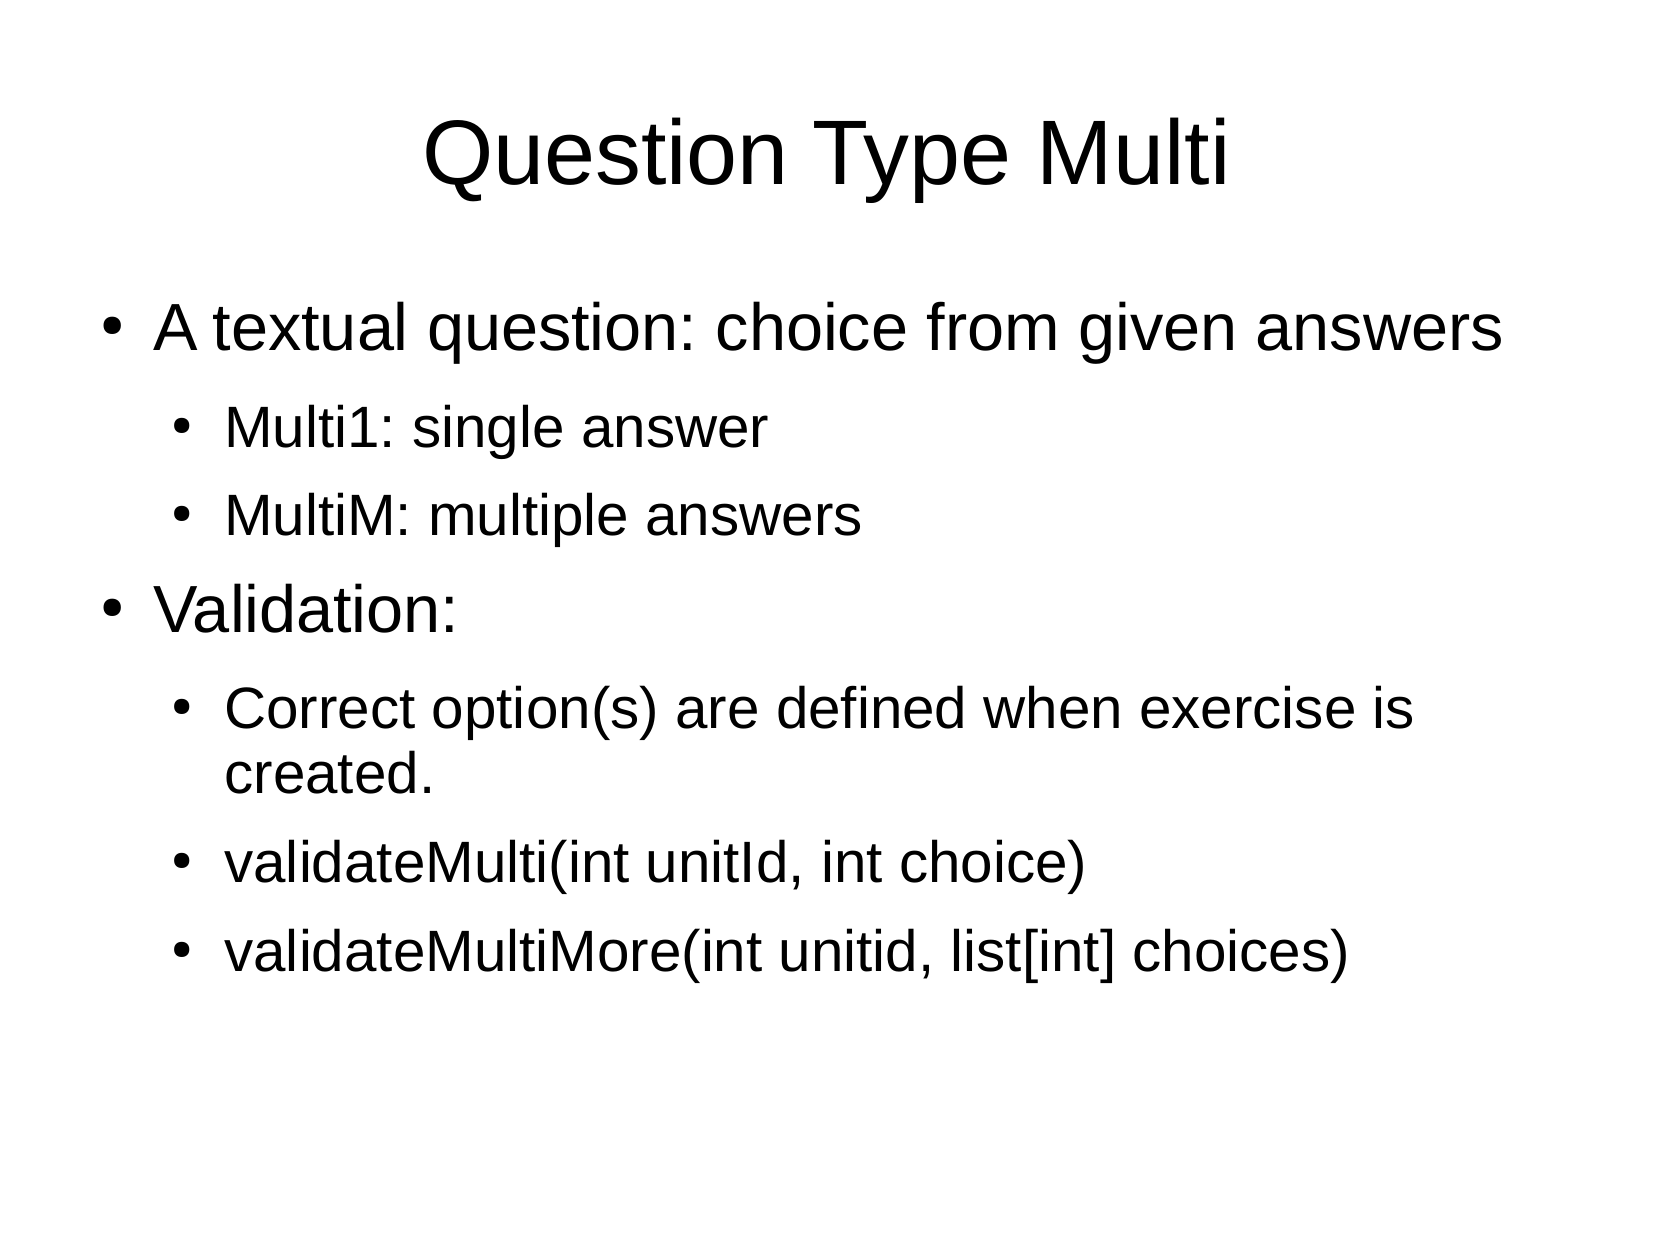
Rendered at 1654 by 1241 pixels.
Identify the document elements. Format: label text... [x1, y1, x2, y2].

list A textual question: choice from given answers Multi1: single answer MultiM: multiple answers Validation: Correct option(s) are defined when exercise is created. validateMulti(int unitId, int choice) validateMultiMore(int unitid, list[int] choices) [82, 290, 1571, 1094]
title Question Type Multi [82, 49, 1571, 257]
